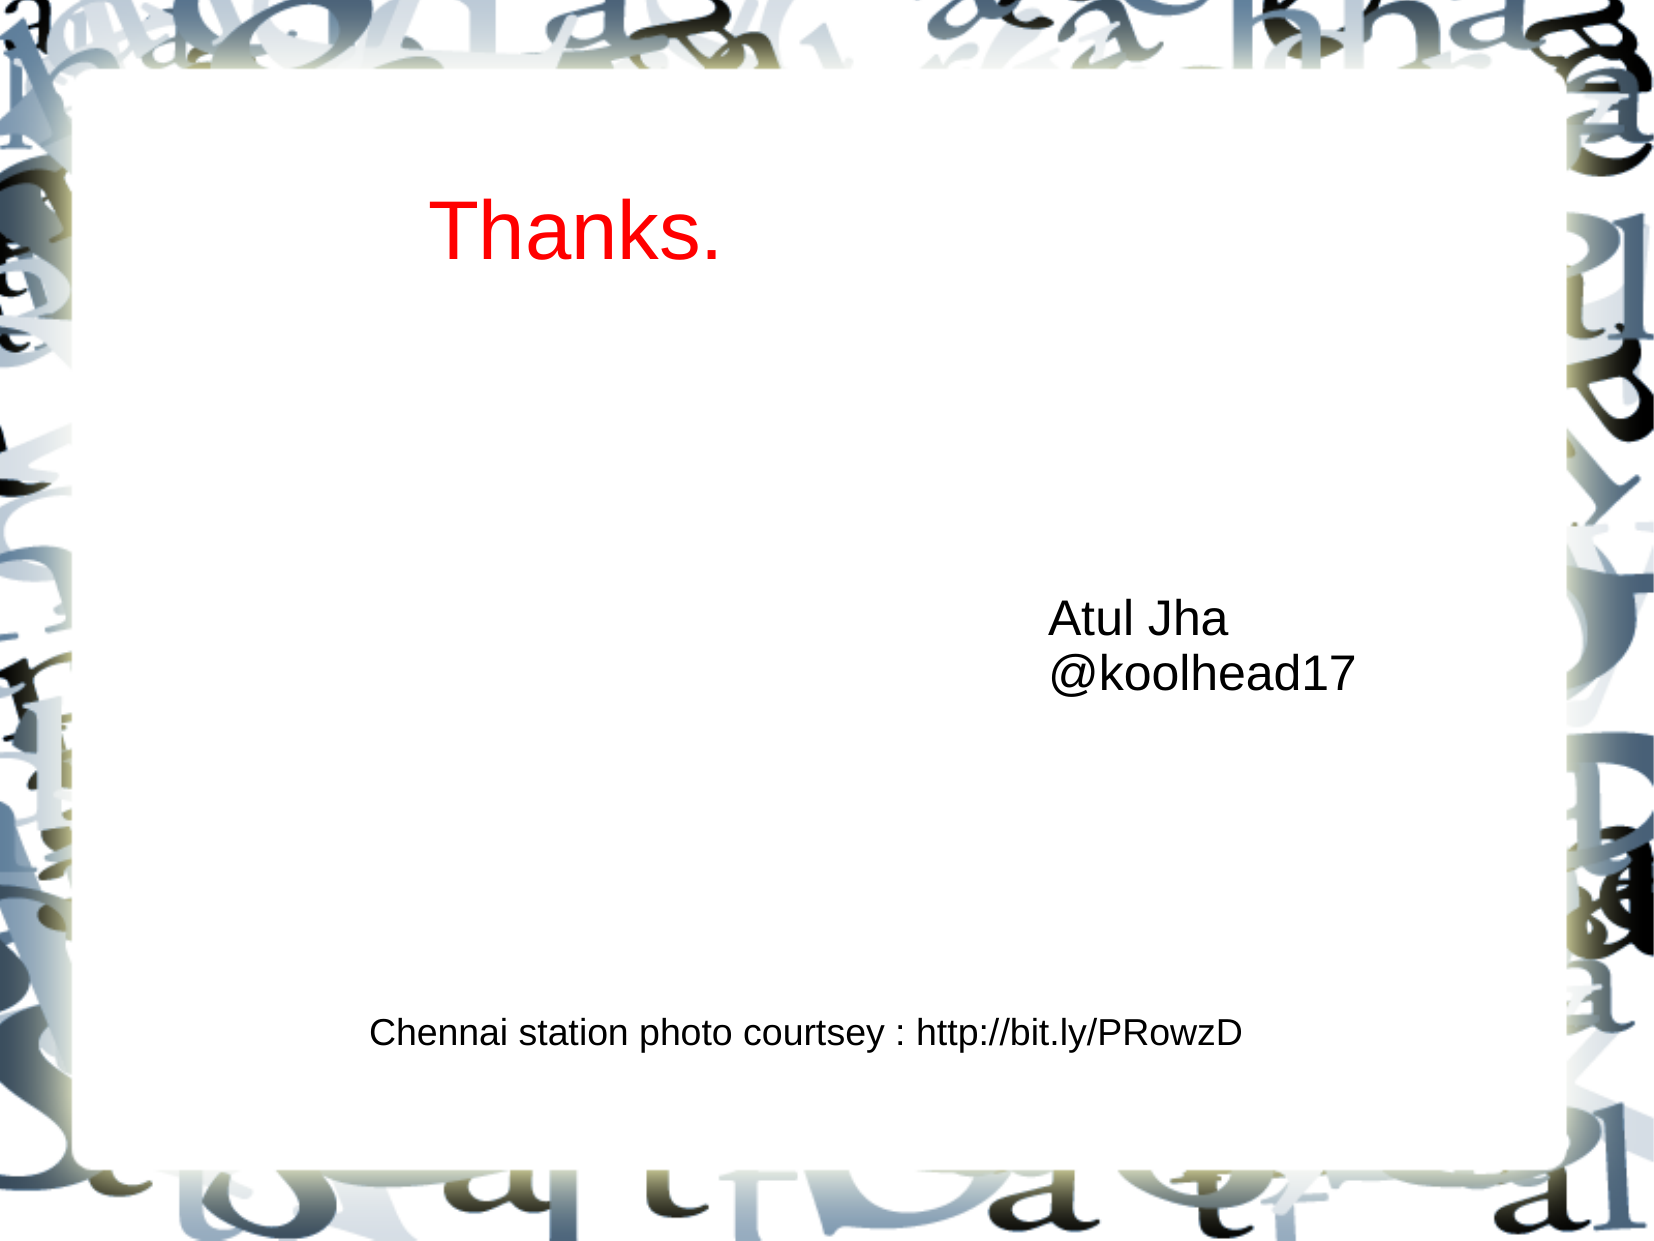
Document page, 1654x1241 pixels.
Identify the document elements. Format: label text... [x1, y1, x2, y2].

picture [0, 0, 1654, 1241]
text_box Chennai station photo courtsey : http://bit.ly/PRowzD [354, 1003, 1269, 1061]
text_box Thanks. [413, 177, 740, 286]
text_box Atul Jha @koolhead17 [1033, 582, 1372, 709]
